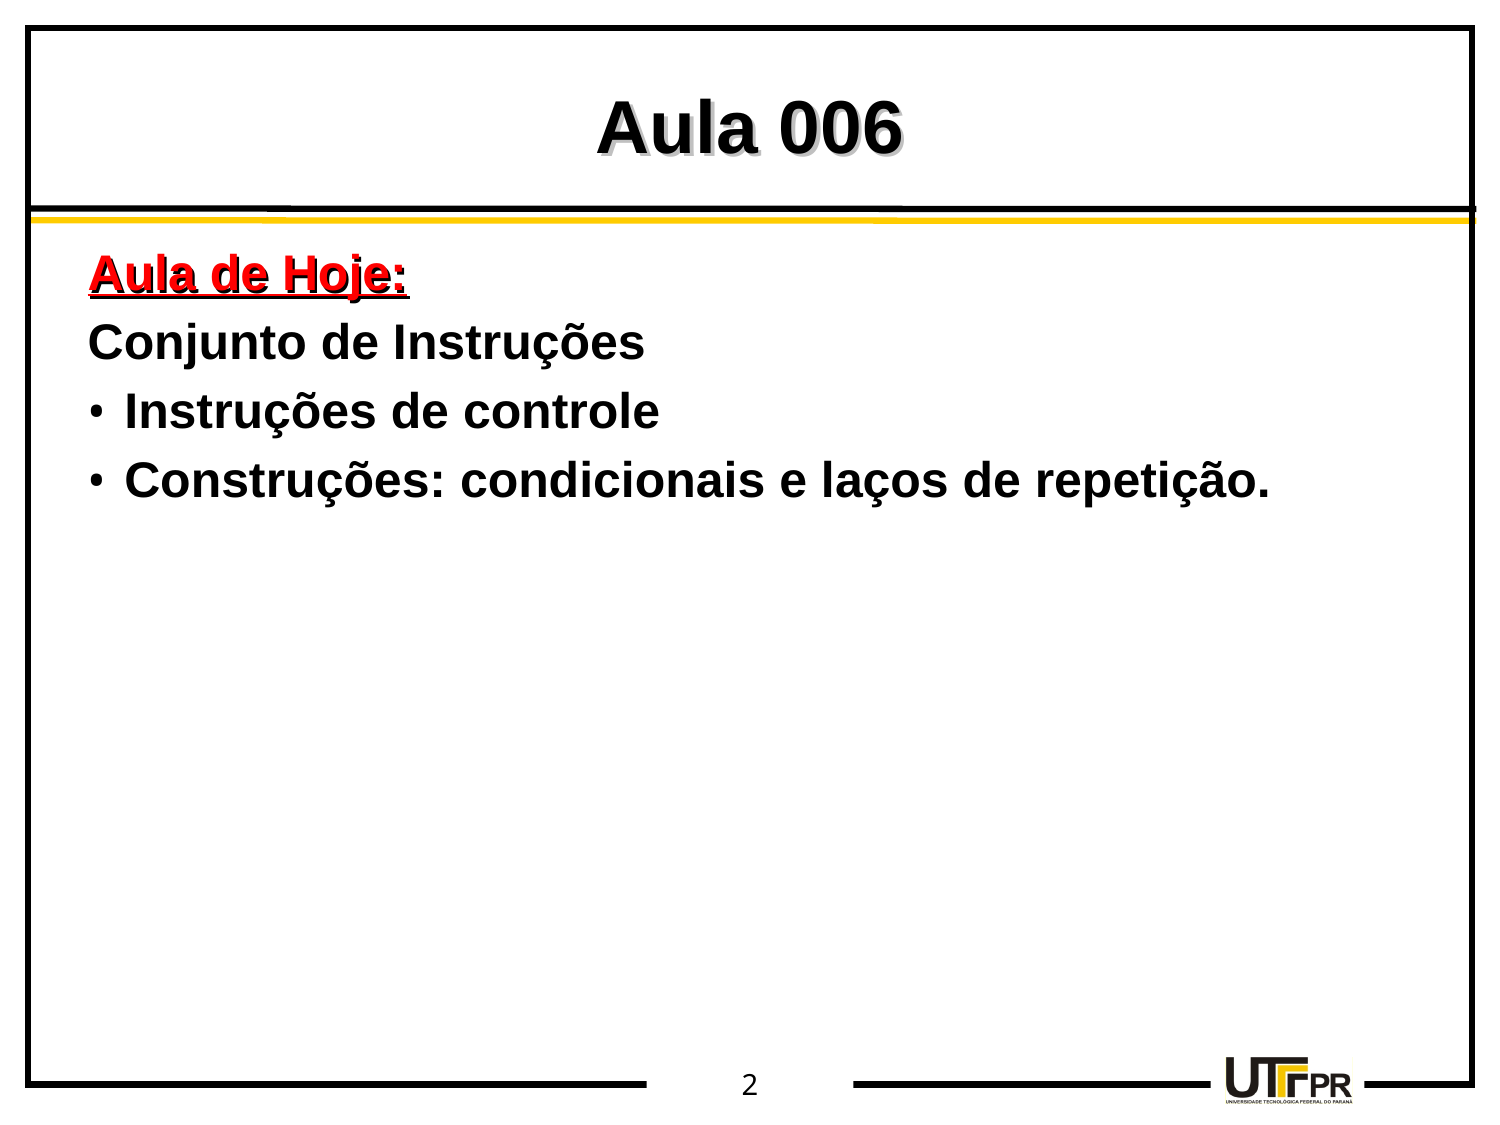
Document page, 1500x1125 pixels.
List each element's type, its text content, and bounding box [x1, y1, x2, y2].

picture [1225, 1057, 1353, 1104]
list Aula de Hoje: Conjunto de Instruções Instruções de controle Construções: condicionais e laços de repetição. [72, 243, 1428, 941]
title Aula 006 [26, 85, 1474, 180]
